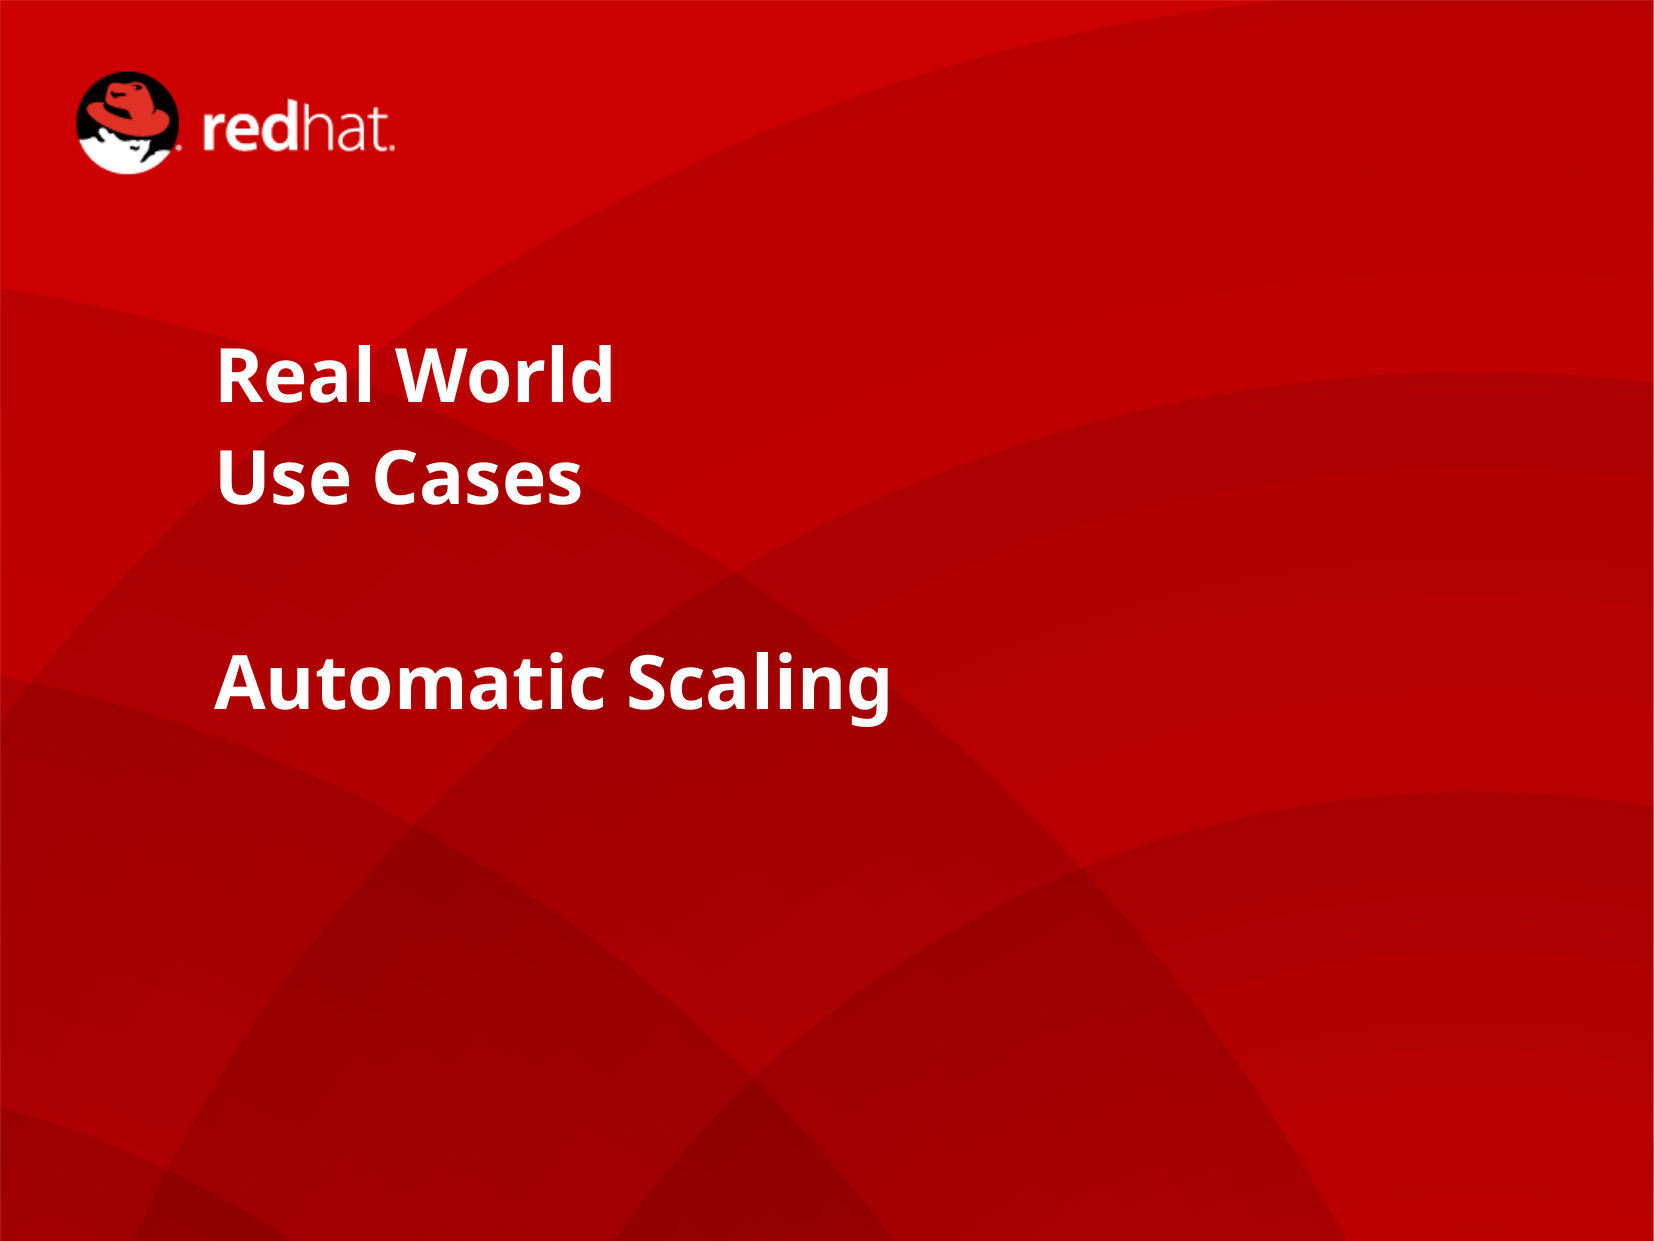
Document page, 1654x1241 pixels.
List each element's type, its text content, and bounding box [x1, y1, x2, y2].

text_box Real World Use Cases Automatic Scaling [199, 314, 1613, 679]
picture [0, 0, 1654, 1241]
